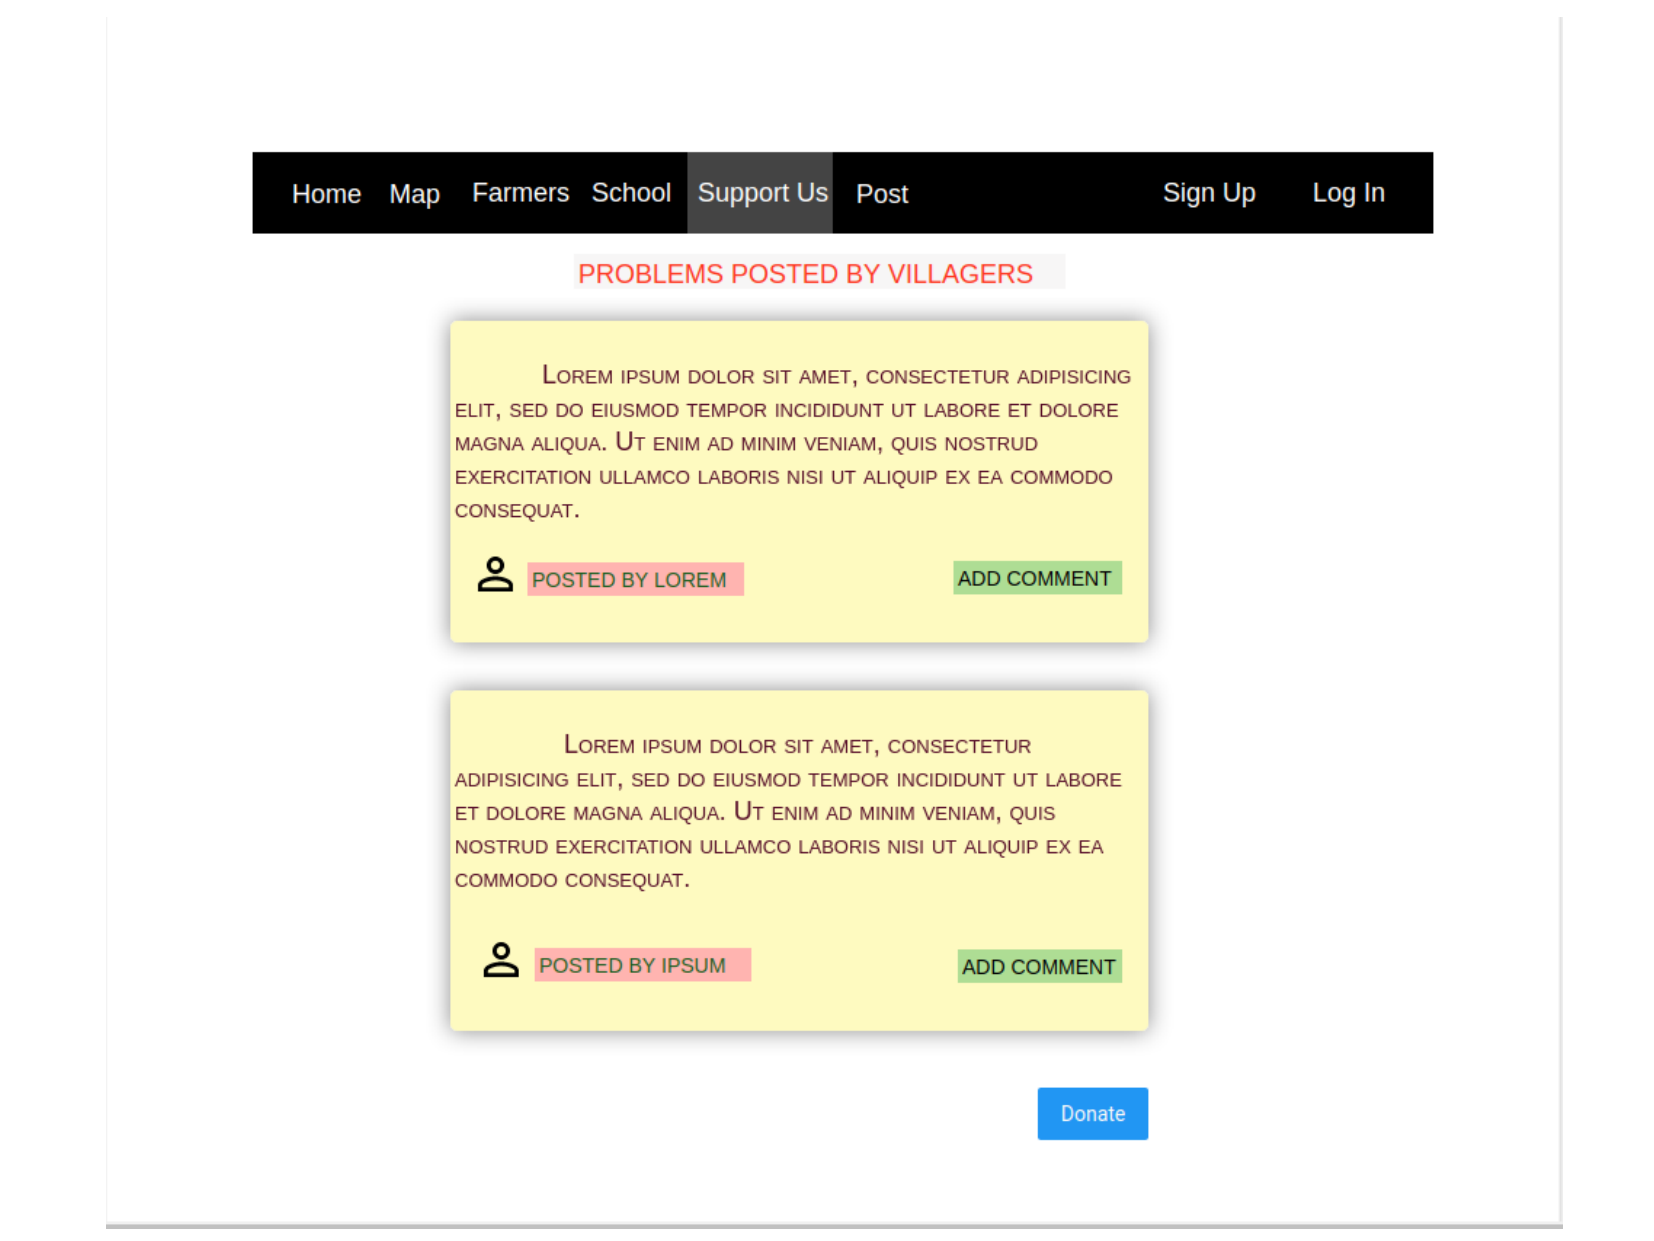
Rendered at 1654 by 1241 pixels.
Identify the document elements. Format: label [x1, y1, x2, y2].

picture [106, 17, 1563, 1229]
